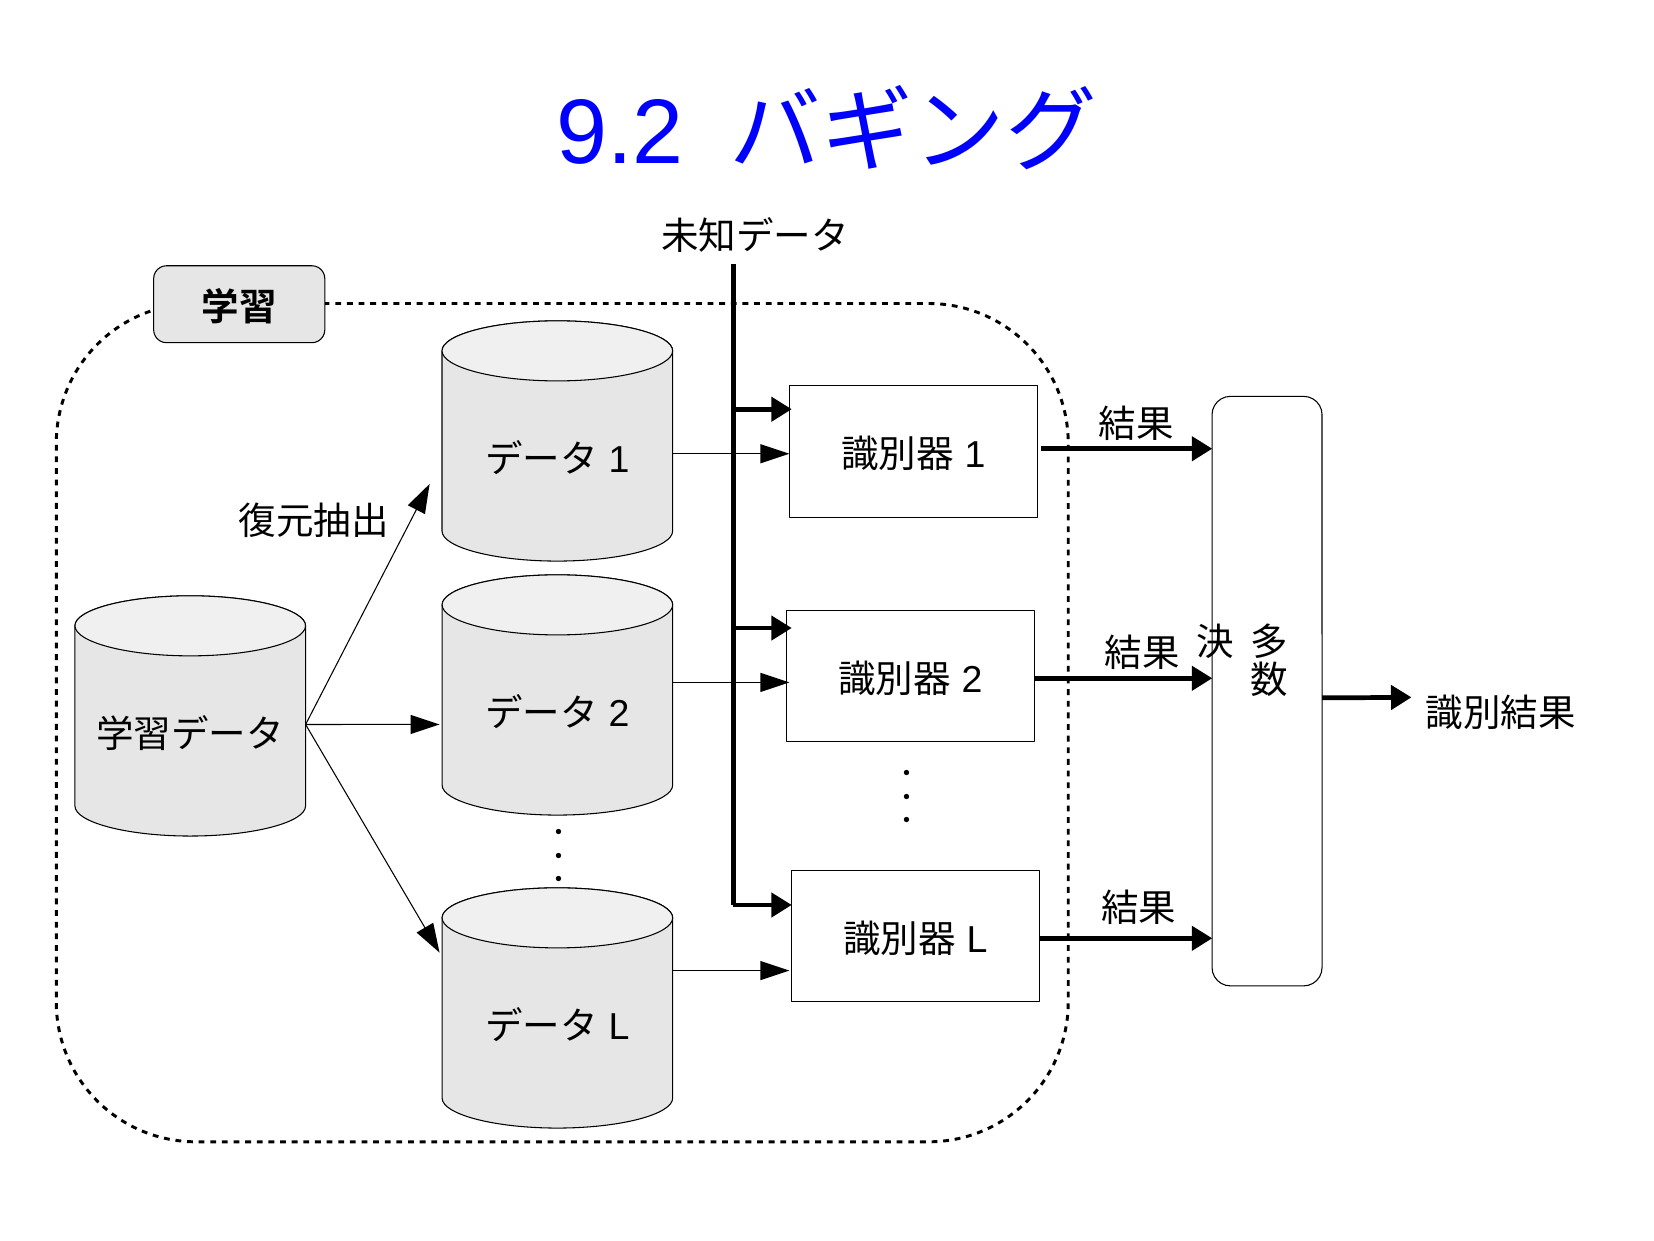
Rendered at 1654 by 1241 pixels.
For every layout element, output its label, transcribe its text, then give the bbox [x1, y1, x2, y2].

text_box 復元抽出 [223, 483, 404, 556]
text_box データL [442, 922, 673, 1129]
text_box データ2 [442, 609, 673, 816]
text_box 結果 [1083, 386, 1189, 458]
text_box 学習データ [74, 627, 306, 837]
text_box データ1 [442, 354, 673, 562]
text_box 多数決 [1216, 608, 1304, 736]
text_box ・ ・ ・ [531, 817, 587, 904]
text_box 結果 [1090, 681, 1191, 687]
text_box 結果 [1086, 870, 1192, 936]
text_box 結果 [1090, 615, 1195, 676]
text_box 識別器2 [786, 610, 1035, 742]
text_box 識別器L [791, 870, 1040, 1002]
text_box 識別結果 [1411, 675, 1591, 747]
title 9.2 バギング [82, 49, 1571, 207]
text_box 識別器1 [789, 385, 1038, 518]
text_box ・ ・ ・ [879, 758, 935, 845]
text_box 未知データ [646, 198, 880, 270]
text_box 学習 [153, 265, 325, 343]
